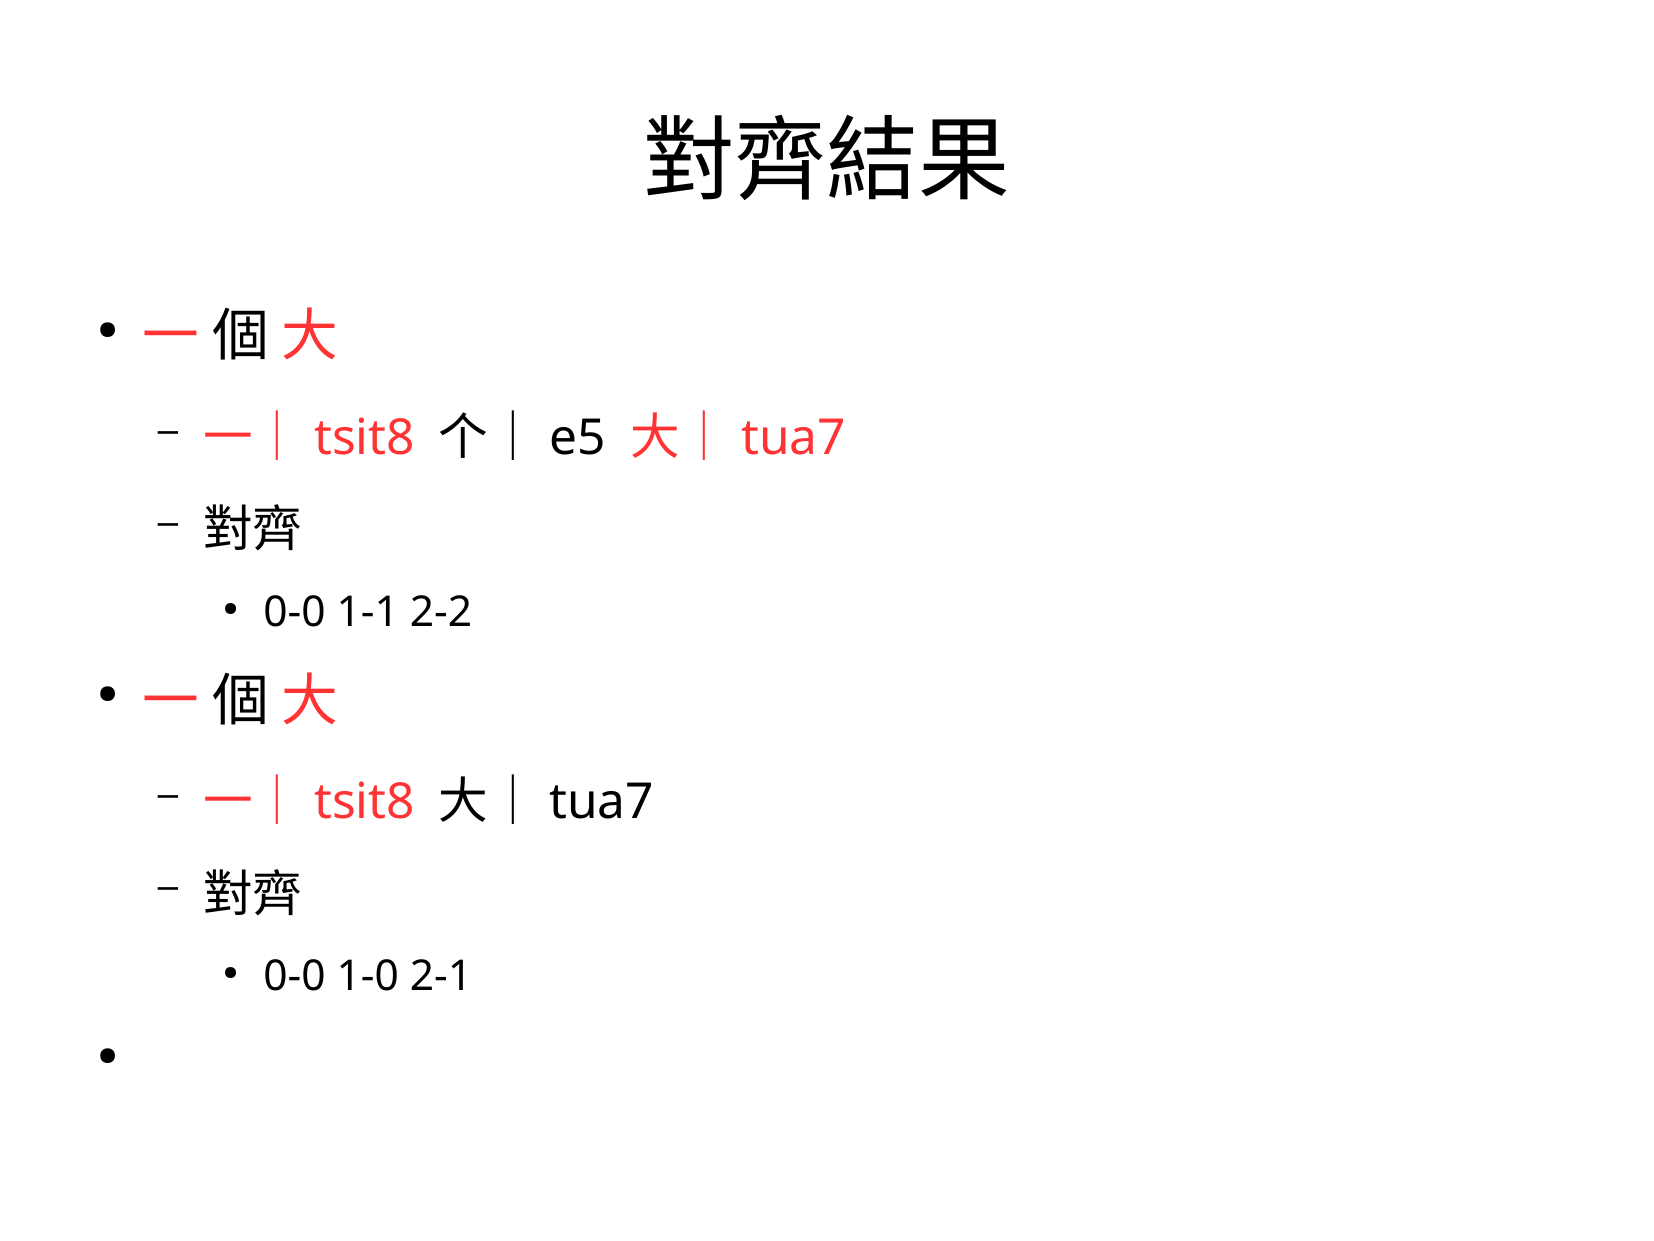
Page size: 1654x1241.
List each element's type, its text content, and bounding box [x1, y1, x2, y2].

title 對齊結果 [82, 49, 1571, 257]
list 一 個 大 一｜tsit8 个｜e5 大｜tua7 對齊 0-0 1-1 2-2 一 個 大 一｜tsit8 大｜tua7 對齊 0-0 1-0 2-1 [82, 290, 1538, 1010]
